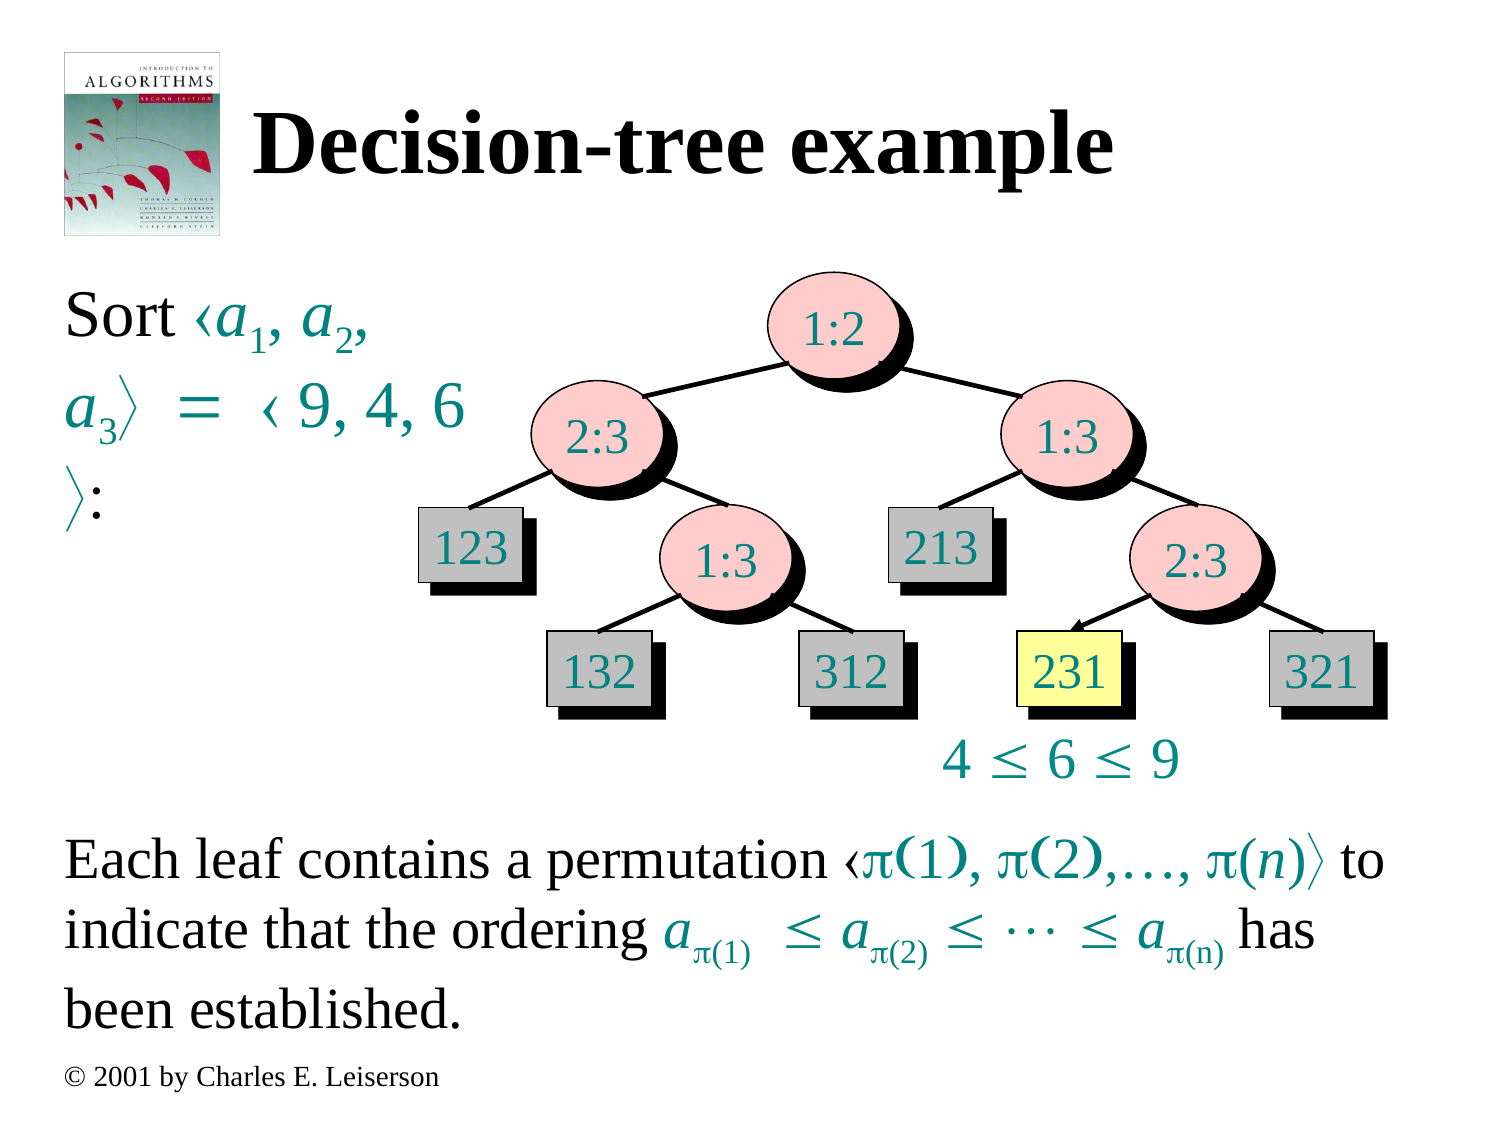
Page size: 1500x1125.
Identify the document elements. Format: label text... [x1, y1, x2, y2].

text_box 231 [1017, 631, 1122, 707]
text_box 1:3 [659, 504, 793, 612]
text_box 123 [418, 540, 524, 583]
text_box 321 [1269, 631, 1374, 707]
text_box 2:3 [531, 380, 664, 488]
text_box 312 [799, 631, 904, 707]
text_box 2:3 [1129, 504, 1263, 612]
picture [64, 52, 220, 236]
text_box 4  6  9 [927, 713, 1196, 799]
text_box 132 [547, 631, 652, 707]
text_box 1:2 [767, 272, 901, 380]
text_box 1:3 [1000, 380, 1134, 488]
title Decision-tree example [237, 49, 1475, 238]
text_box 213 [888, 507, 994, 583]
text_box Sort a1, a2, a3 9, 4, 6  [50, 262, 525, 540]
text_box Each leaf contains a permutation , ,…, (n) to indicate that the ordering a(1) a(2)    a(n) has been established. [49, 812, 1438, 1048]
